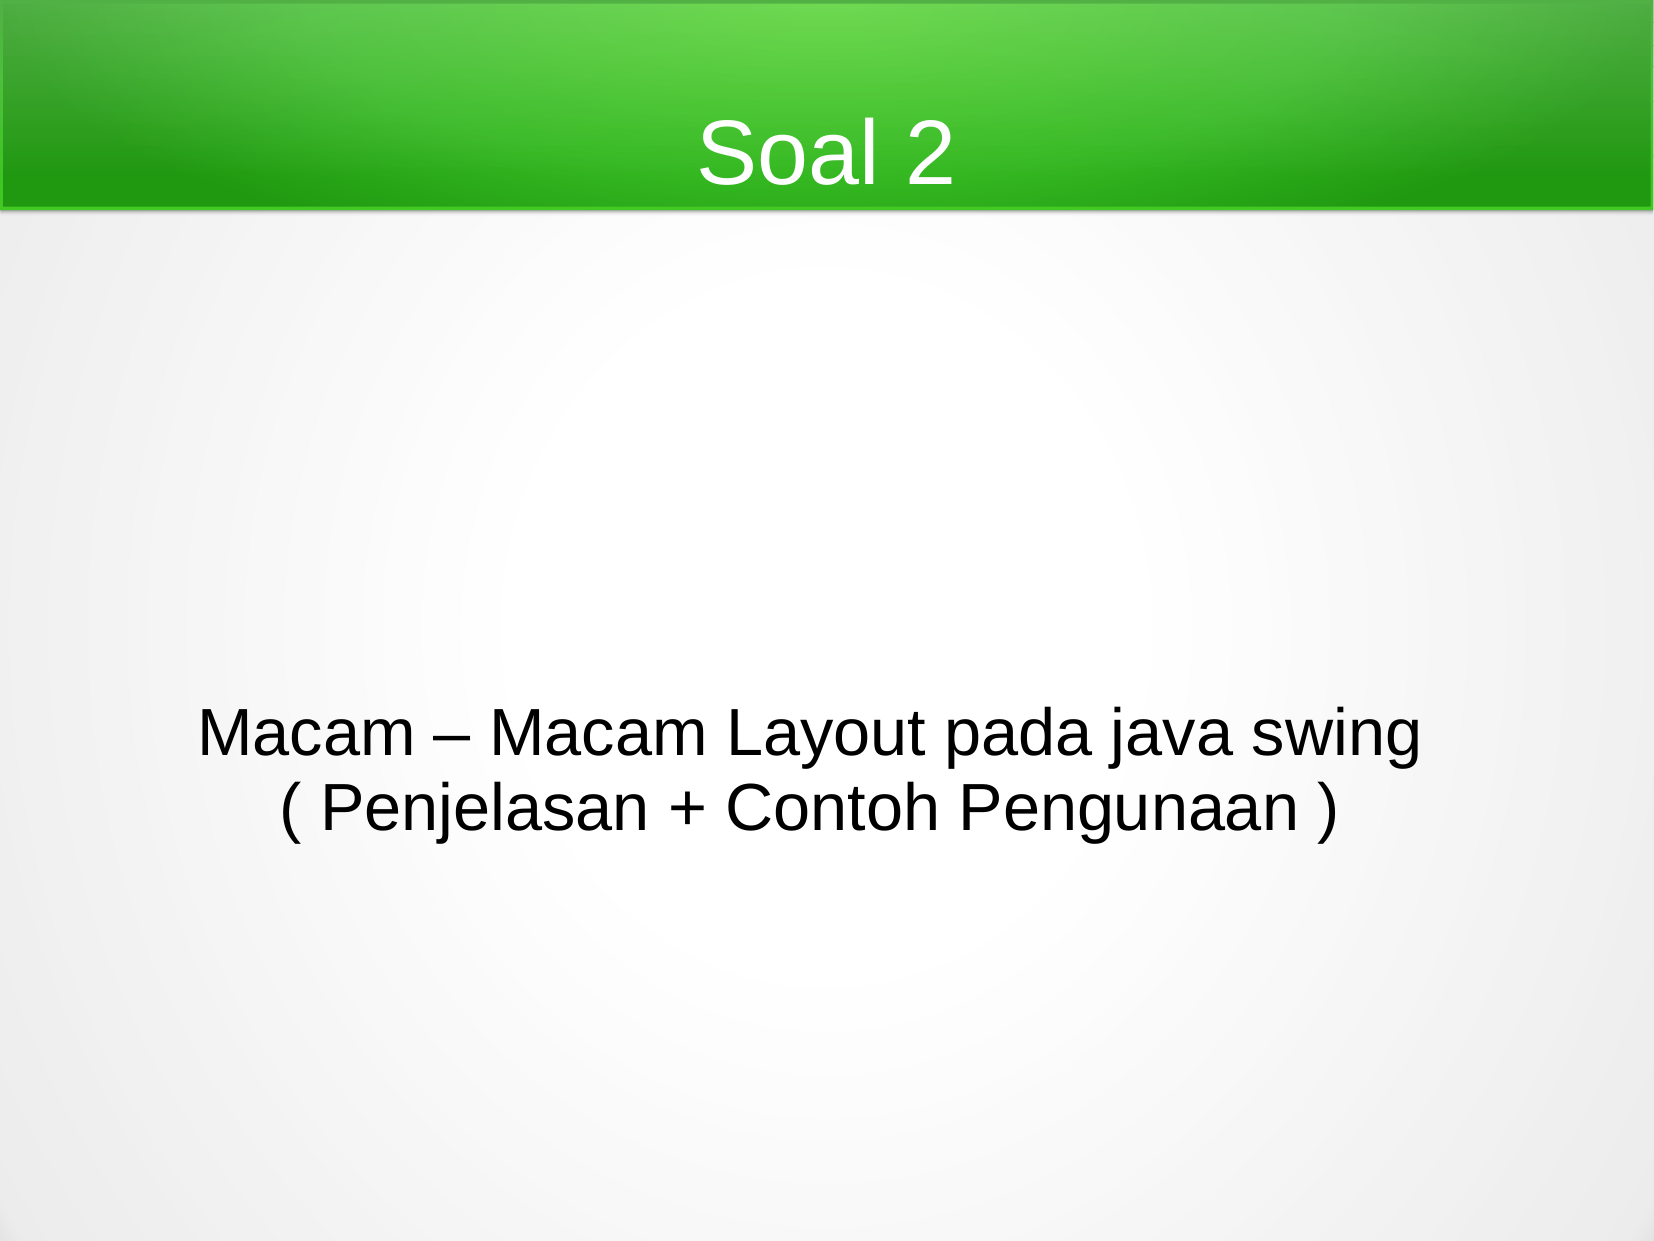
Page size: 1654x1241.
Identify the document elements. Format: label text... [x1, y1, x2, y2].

title Soal 2 [82, 49, 1571, 257]
subtitle Macam – Macam Layout pada java swing ( Penjelasan + Contoh Pengunaan ) [82, 290, 1538, 1241]
